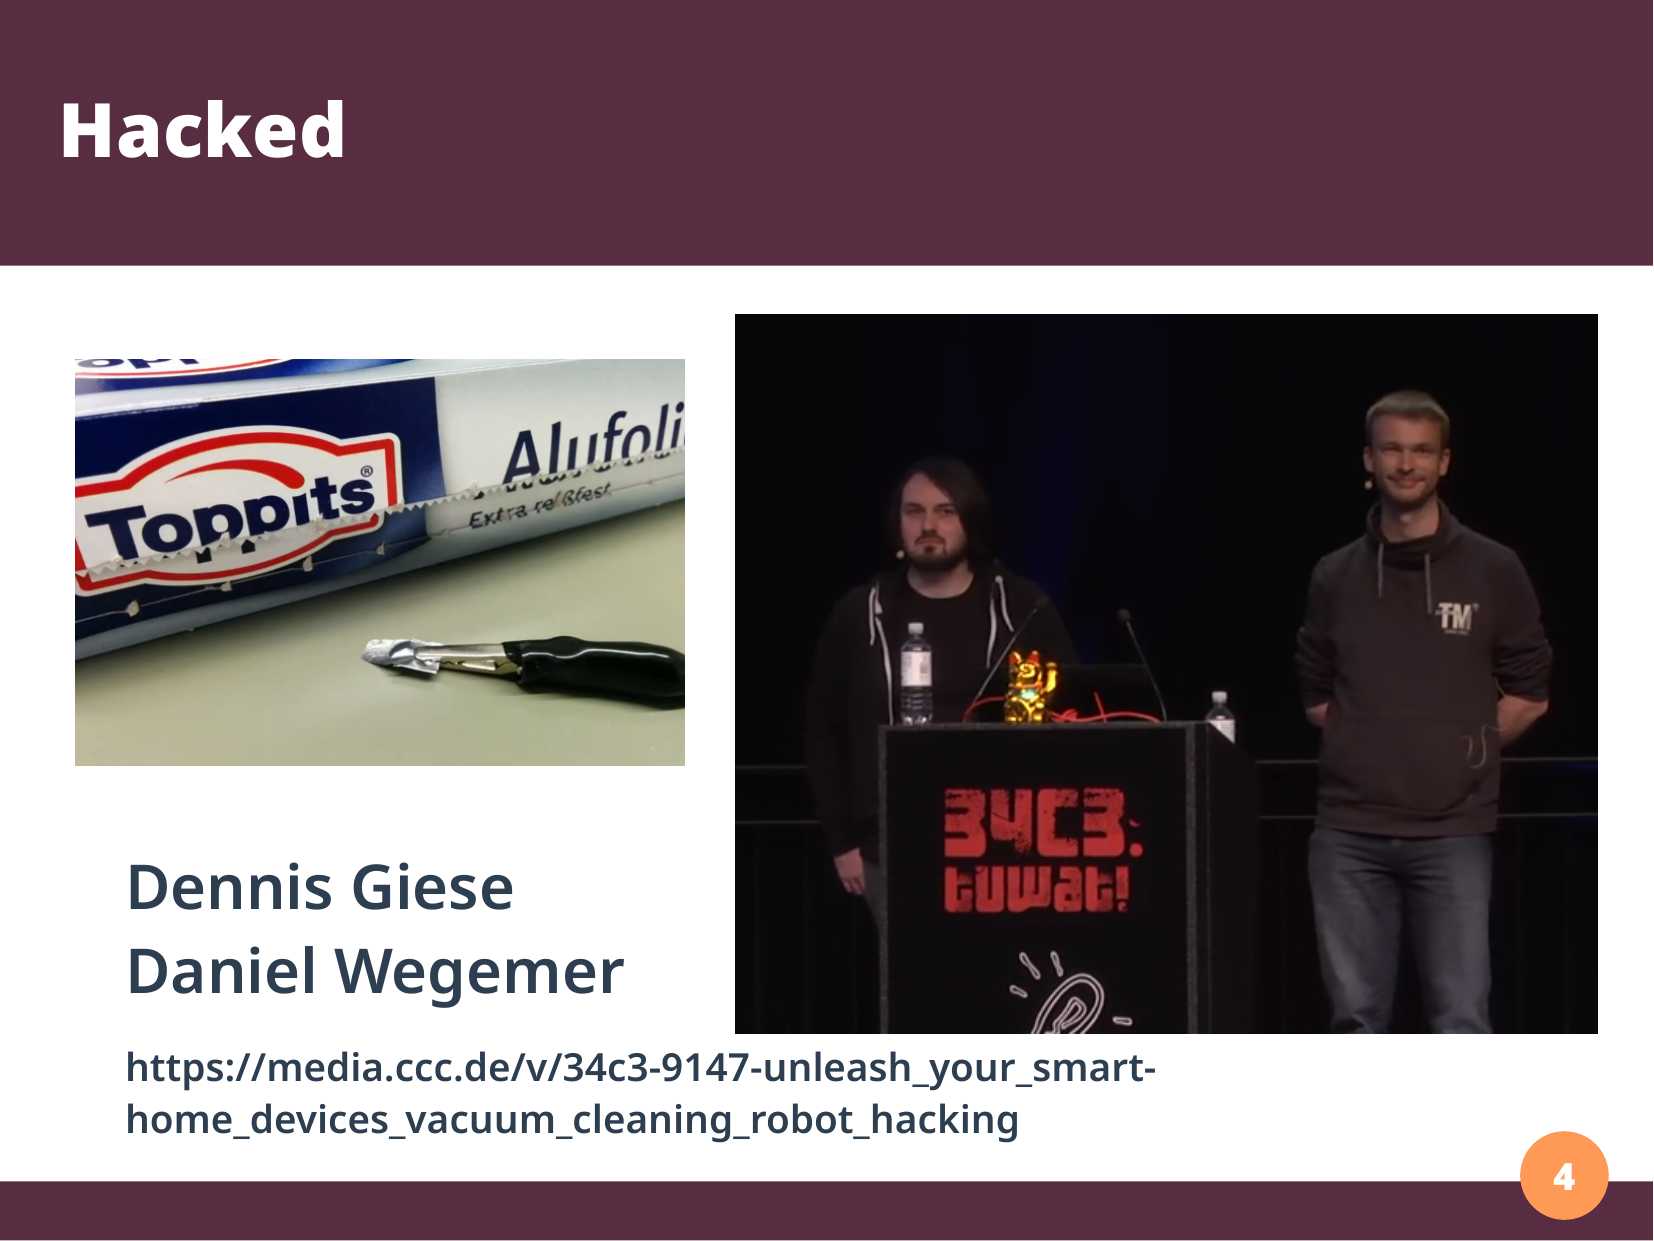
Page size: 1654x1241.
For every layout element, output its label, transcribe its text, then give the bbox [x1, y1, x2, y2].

list Dennis Giese Daniel Wegemer https://media.ccc.de/v/34c3-9147-unleash_your_smart-home_devices_vacuum_cleaning_robot_hacking [58, 283, 1594, 1156]
picture [735, 314, 1598, 1034]
picture [75, 359, 685, 767]
title Hacked [58, 49, 1594, 207]
